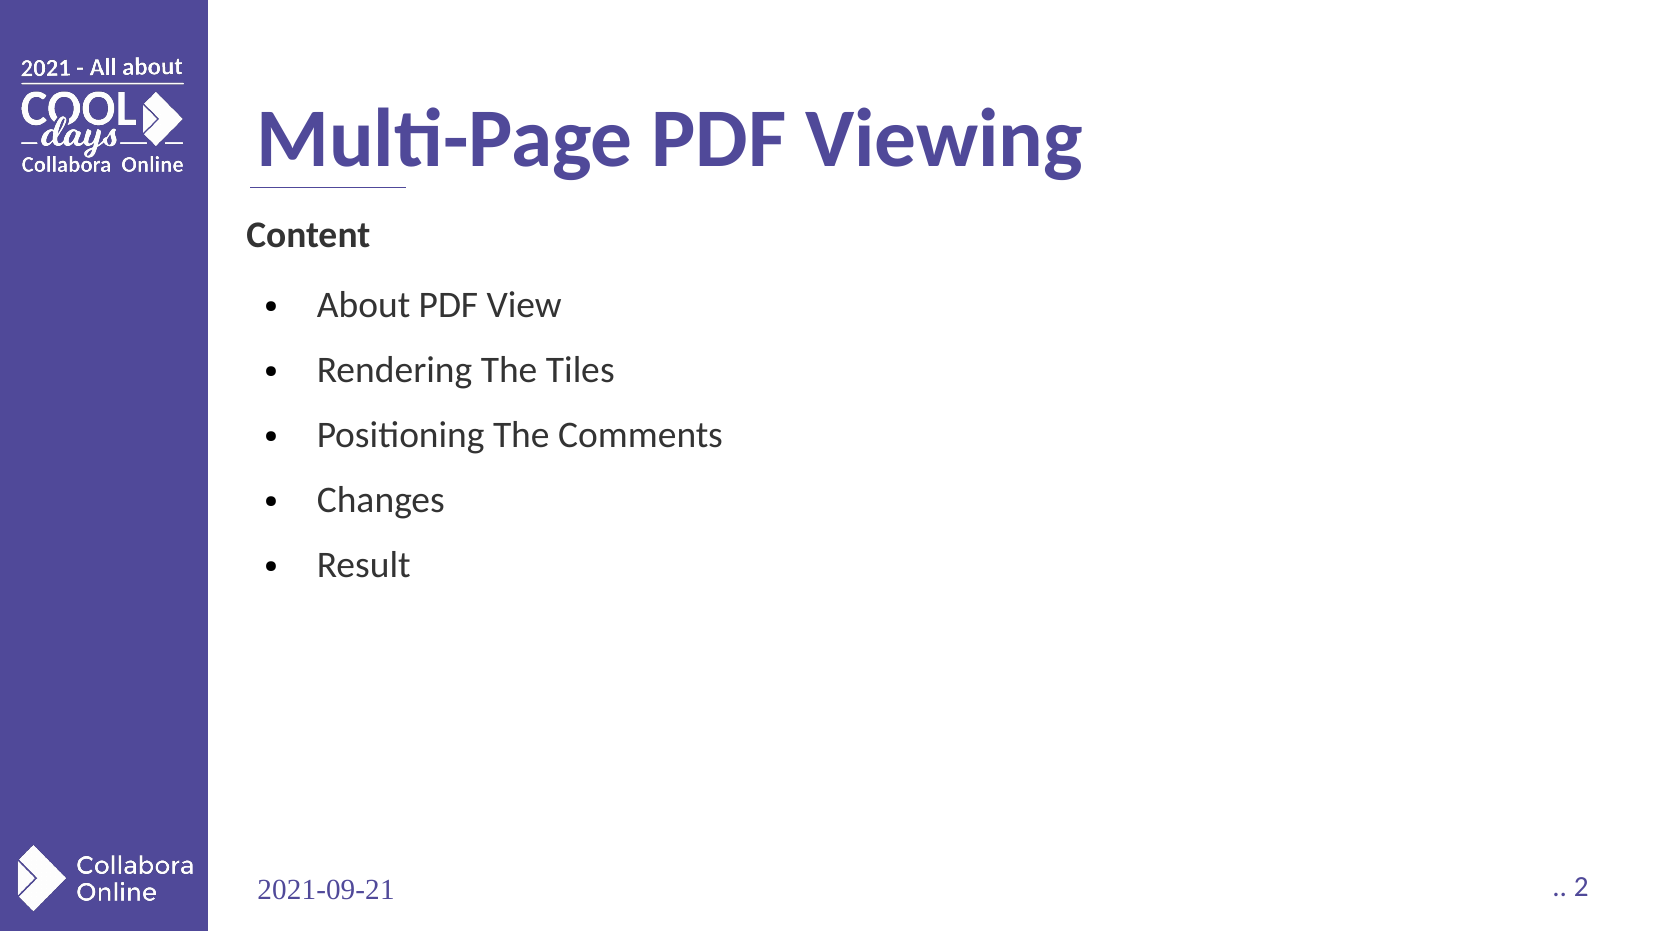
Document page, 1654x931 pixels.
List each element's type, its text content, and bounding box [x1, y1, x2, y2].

picture [13, 840, 197, 916]
picture [21, 57, 184, 172]
title Multi-Page PDF Viewing [256, 56, 1654, 188]
list Content About PDF View Rendering The Tiles Positioning The Comments Changes Result [246, 210, 1565, 832]
